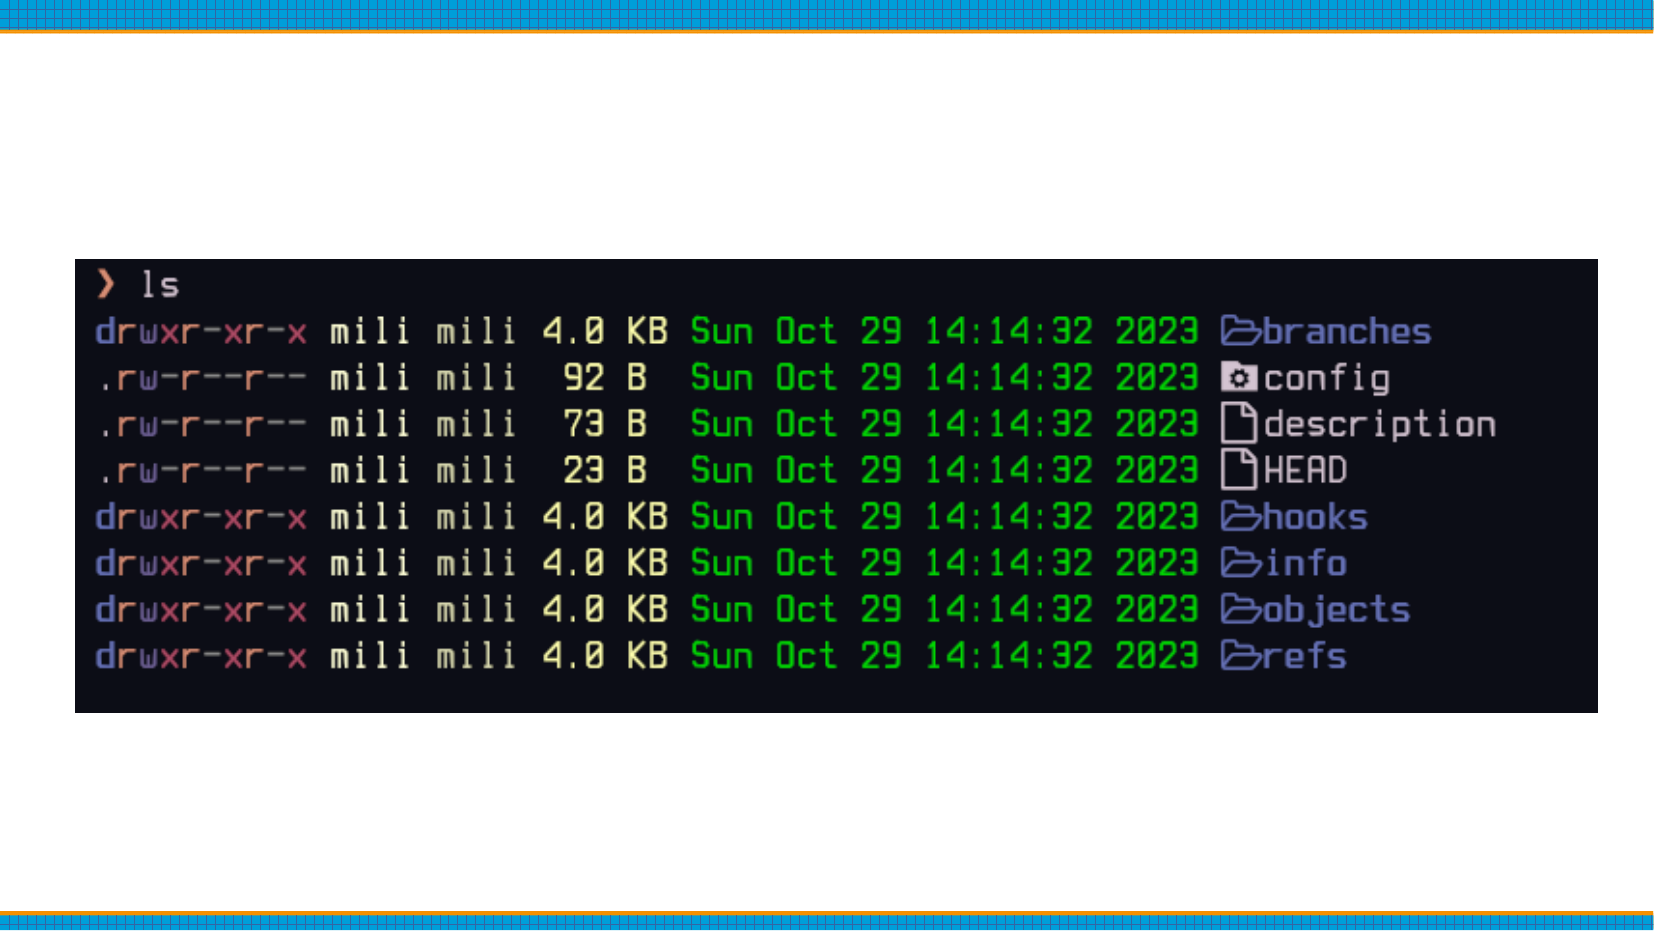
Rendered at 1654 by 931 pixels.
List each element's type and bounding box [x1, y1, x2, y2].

picture [75, 259, 1598, 713]
